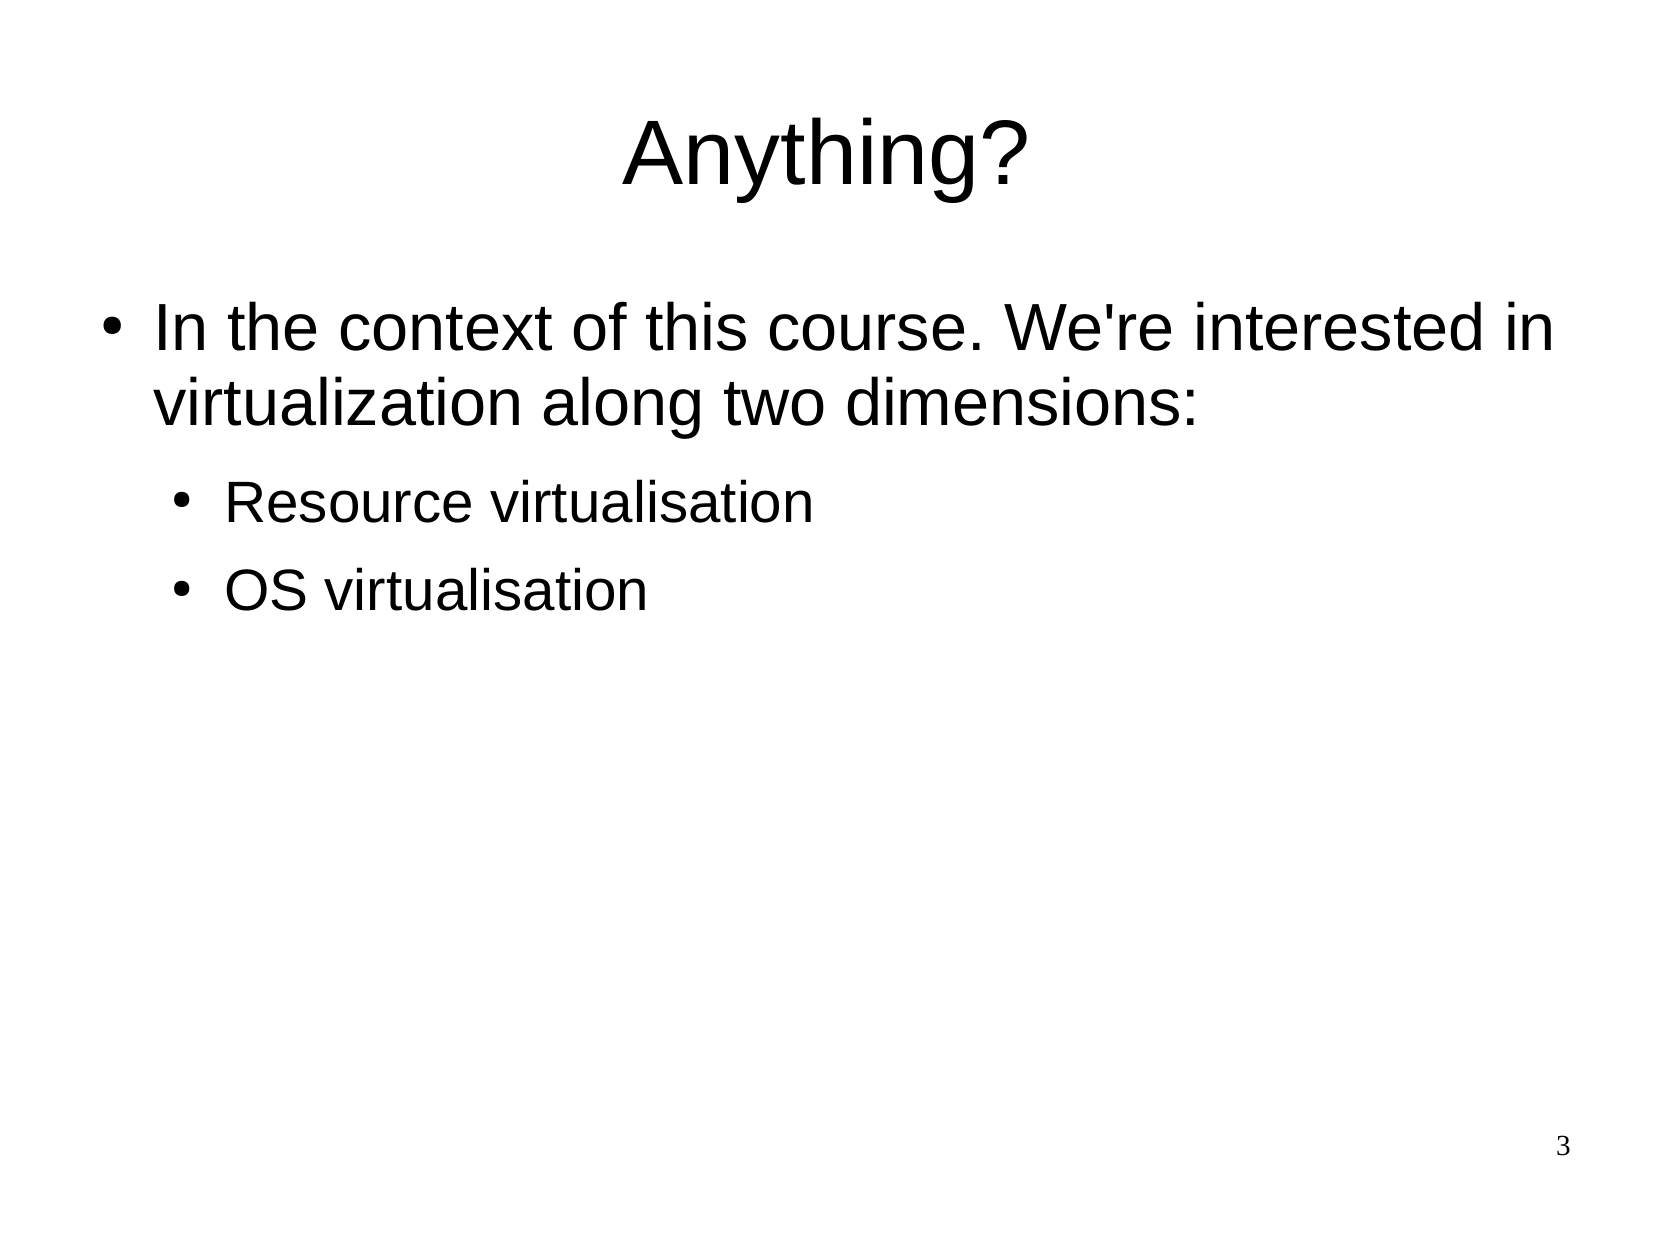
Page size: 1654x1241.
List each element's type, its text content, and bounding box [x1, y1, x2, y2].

list In the context of this course. We're interested in virtualization along two dimensions: Resource virtualisation OS virtualisation [82, 290, 1571, 1109]
title Anything? [82, 49, 1571, 257]
